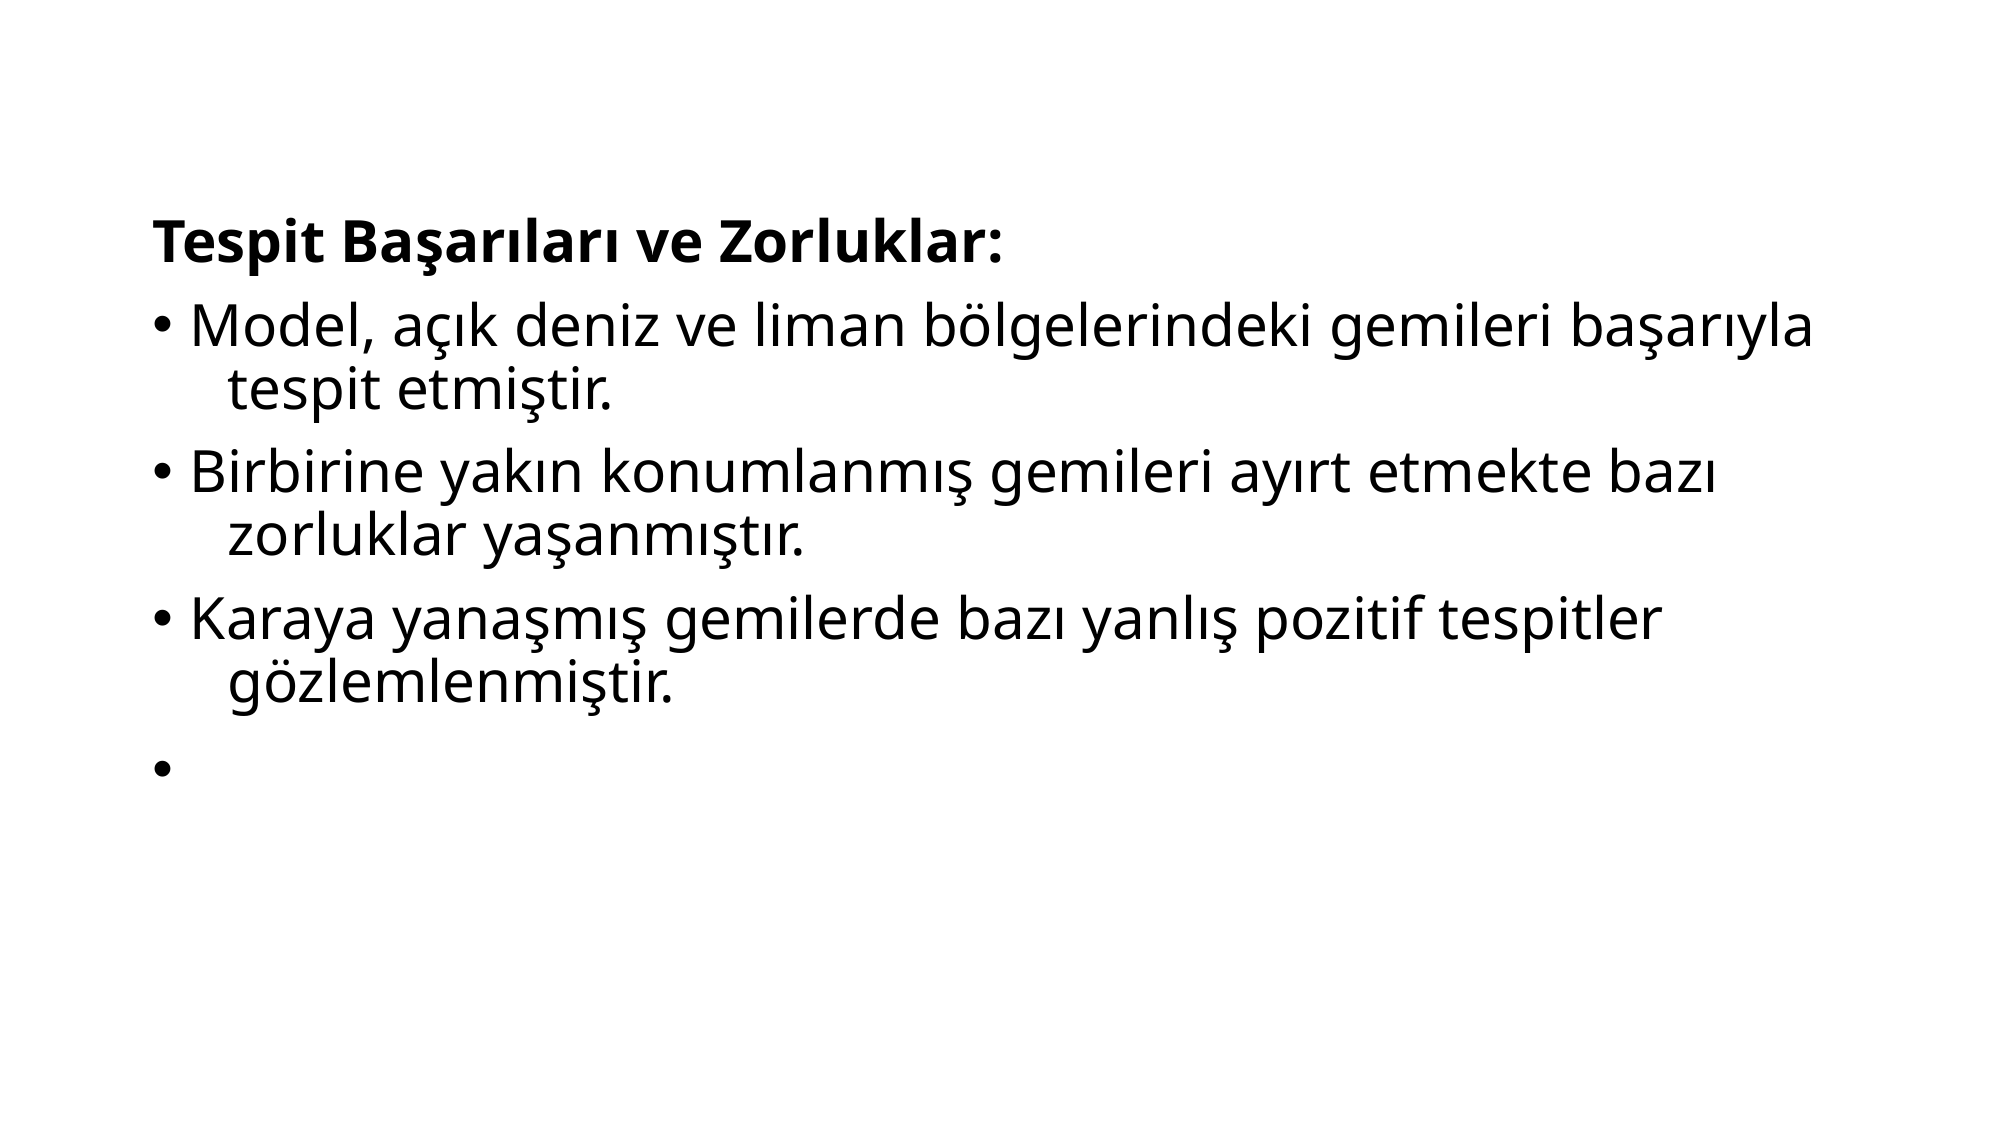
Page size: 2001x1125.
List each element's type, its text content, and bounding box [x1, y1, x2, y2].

list Tespit Başarıları ve Zorluklar: Model, açık deniz ve liman bölgelerindeki gemileri başarıyla tespit etmiştir. Birbirine yakın konumlanmış gemileri ayırt etmekte bazı zorluklar yaşanmıştır. Karaya yanaşmış gemilerde bazı yanlış pozitif tespitler gözlemlenmiştir. [137, 204, 1863, 919]
